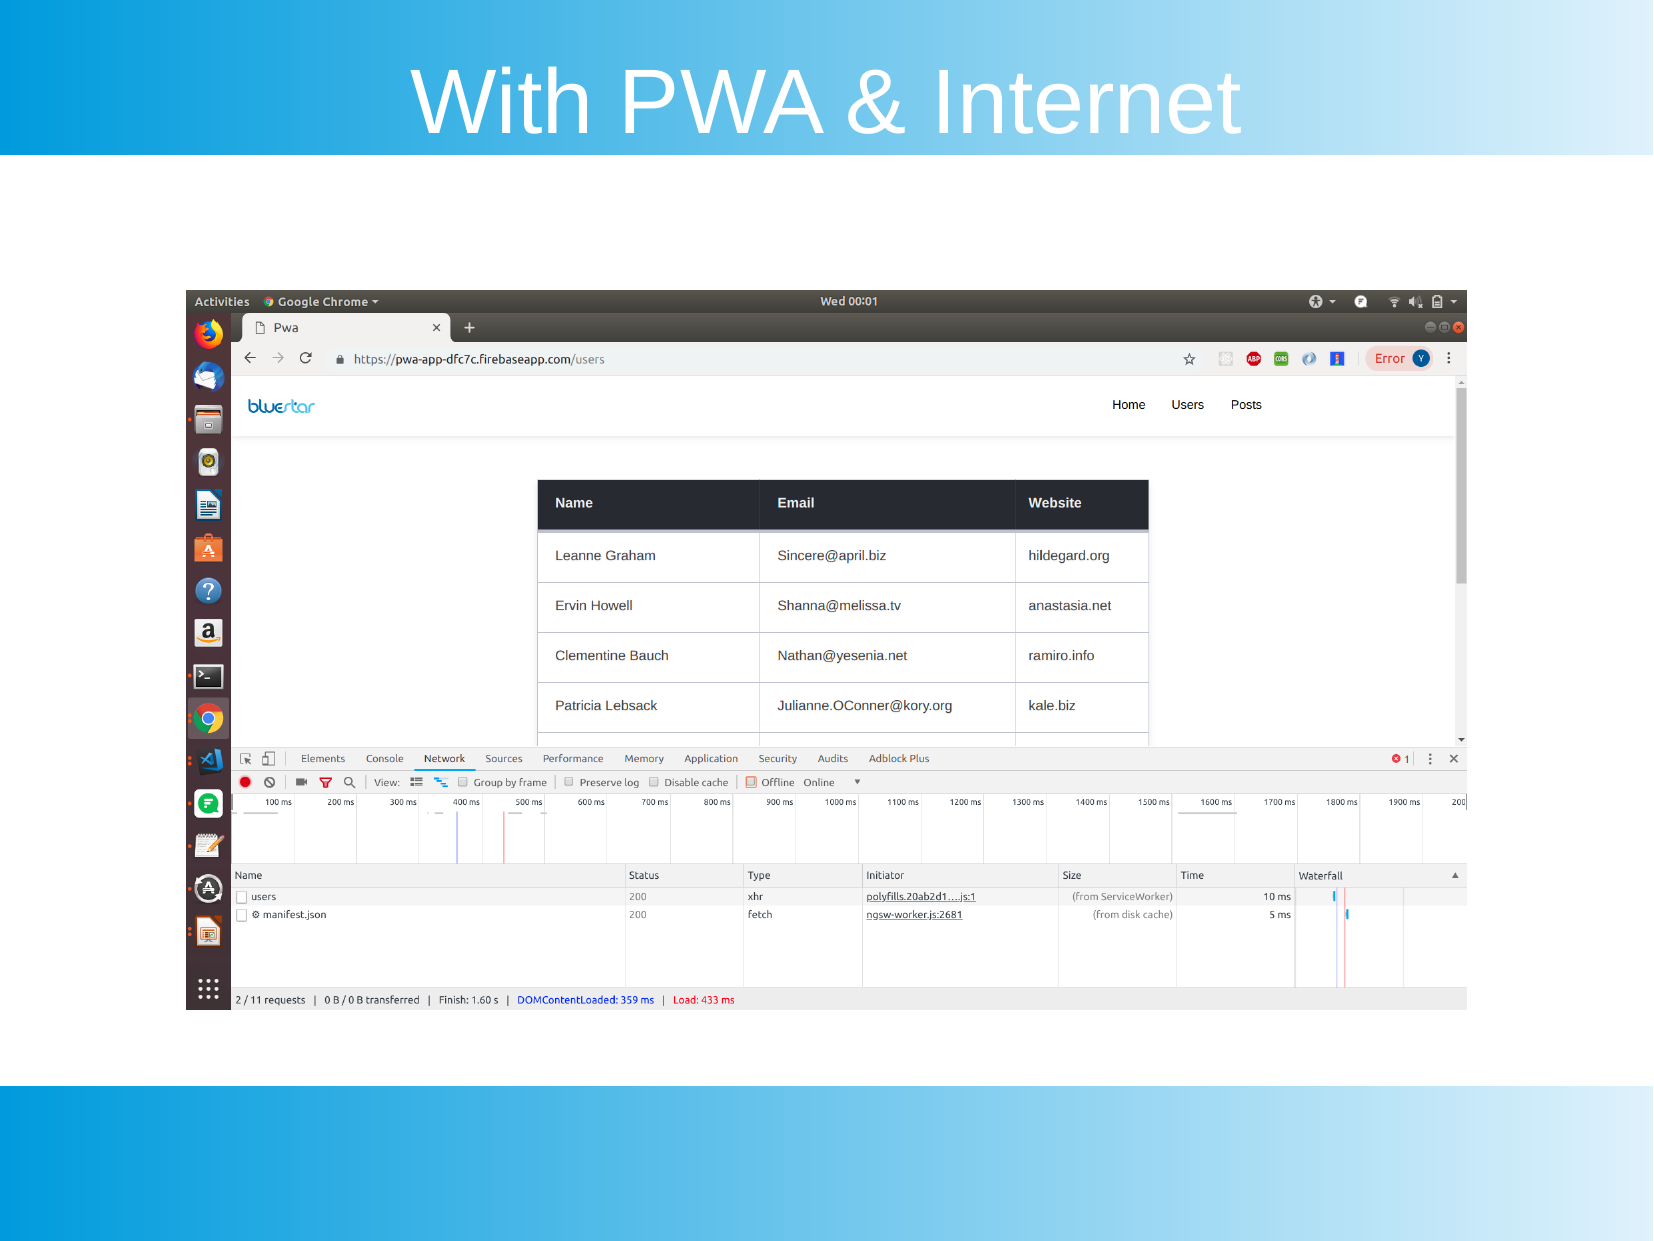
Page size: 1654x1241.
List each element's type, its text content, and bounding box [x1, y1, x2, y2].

picture [186, 290, 1467, 1010]
title With PWA & Internet [82, 49, 1571, 155]
